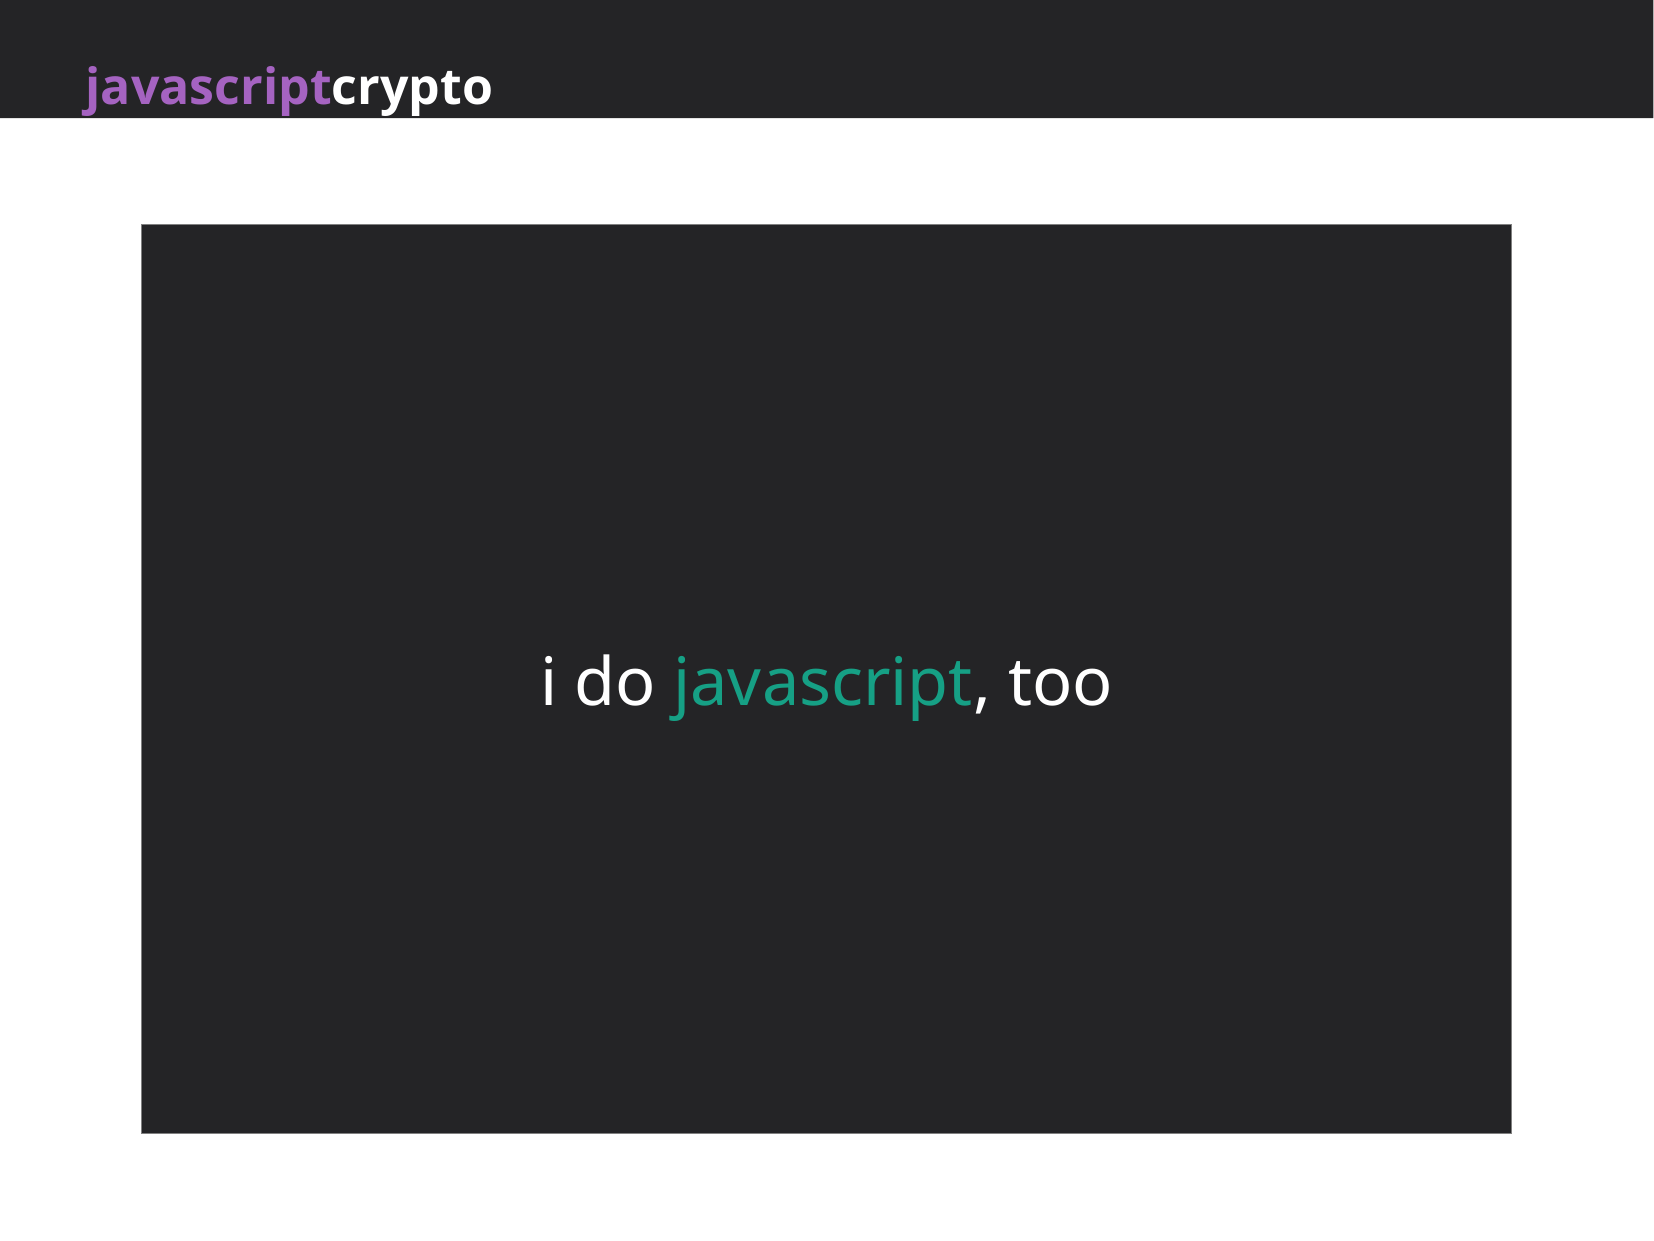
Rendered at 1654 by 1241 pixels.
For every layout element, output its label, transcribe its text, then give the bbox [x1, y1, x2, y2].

text_box i do javascript, too [141, 224, 1512, 1134]
text_box javascriptcrypto [70, 43, 544, 119]
text_box [165, 531, 1441, 1087]
text_box [0, 0, 1654, 119]
